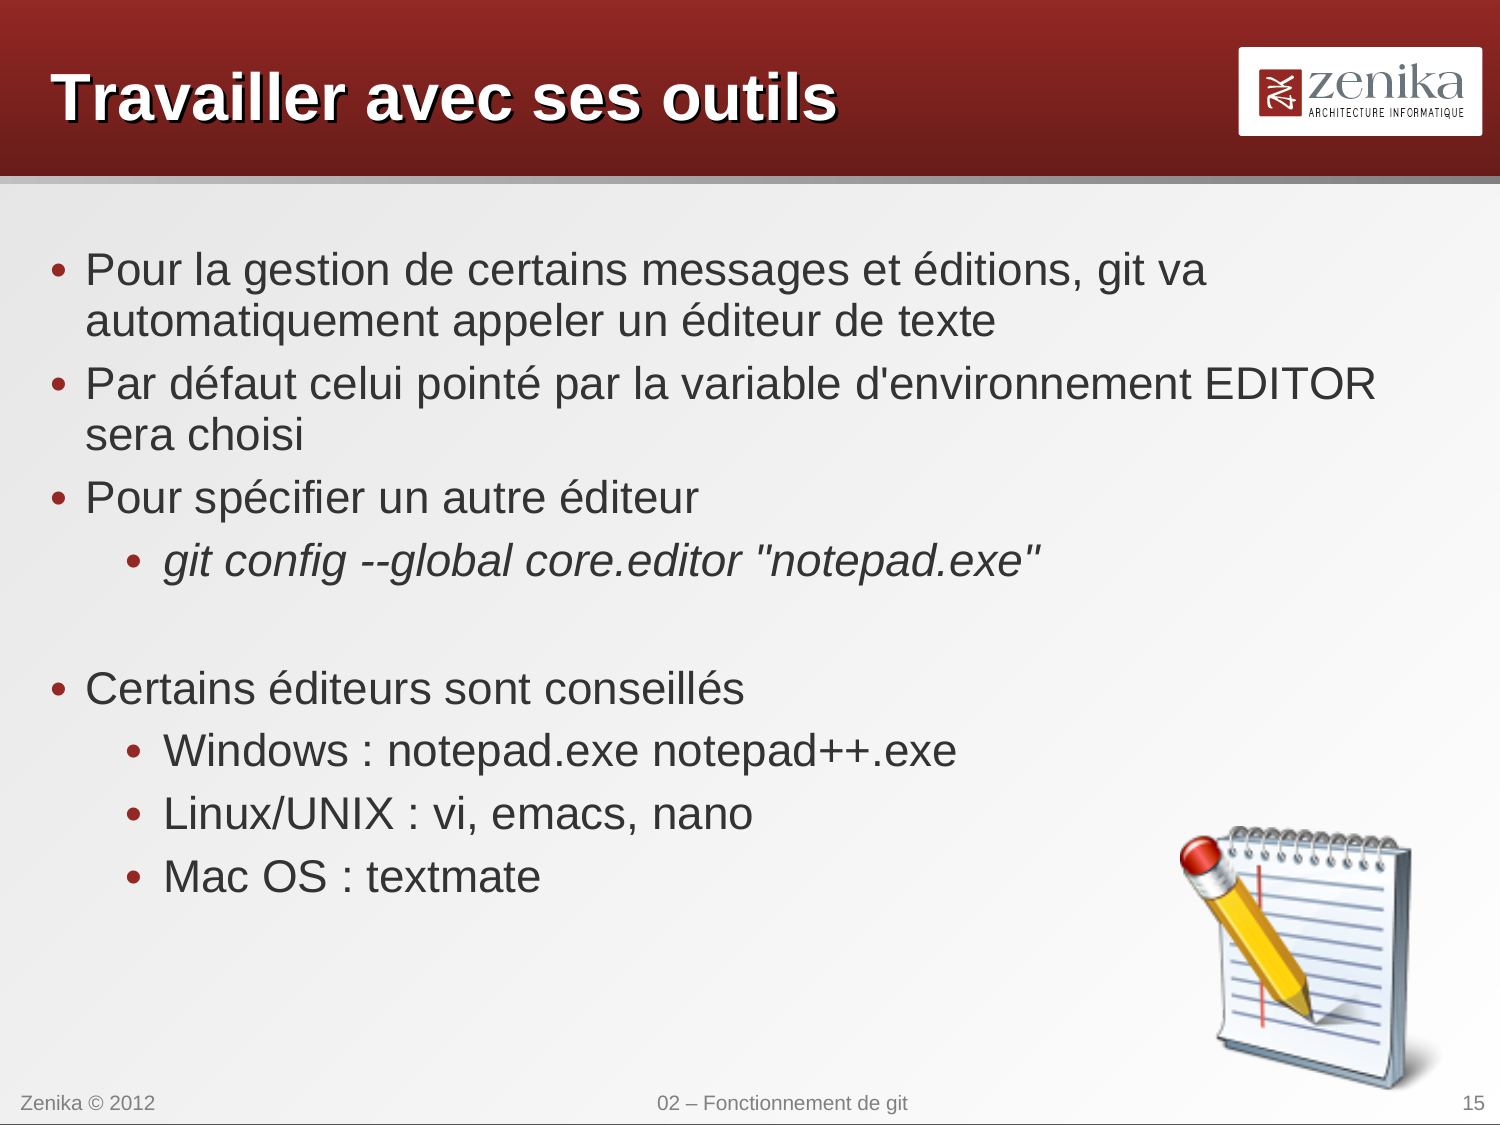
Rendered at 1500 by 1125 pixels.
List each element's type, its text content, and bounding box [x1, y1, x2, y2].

picture [1180, 826, 1447, 1094]
picture [1257, 58, 1464, 125]
list Pour la gestion de certains messages et éditions, git va automatiquement appeler un éditeur de texte Par défaut celui pointé par la variable d'environnement EDITOR sera choisi Pour spécifier un autre éditeur git config --global core.editor "notepad.exe" Certains éditeurs sont conseillés Windows : notepad.exe notepad++.exe Linux/UNIX : vi, emacs, nano Mac OS : textmate [50, 244, 1435, 1125]
title Travailler avec ses outils [50, 15, 1206, 180]
